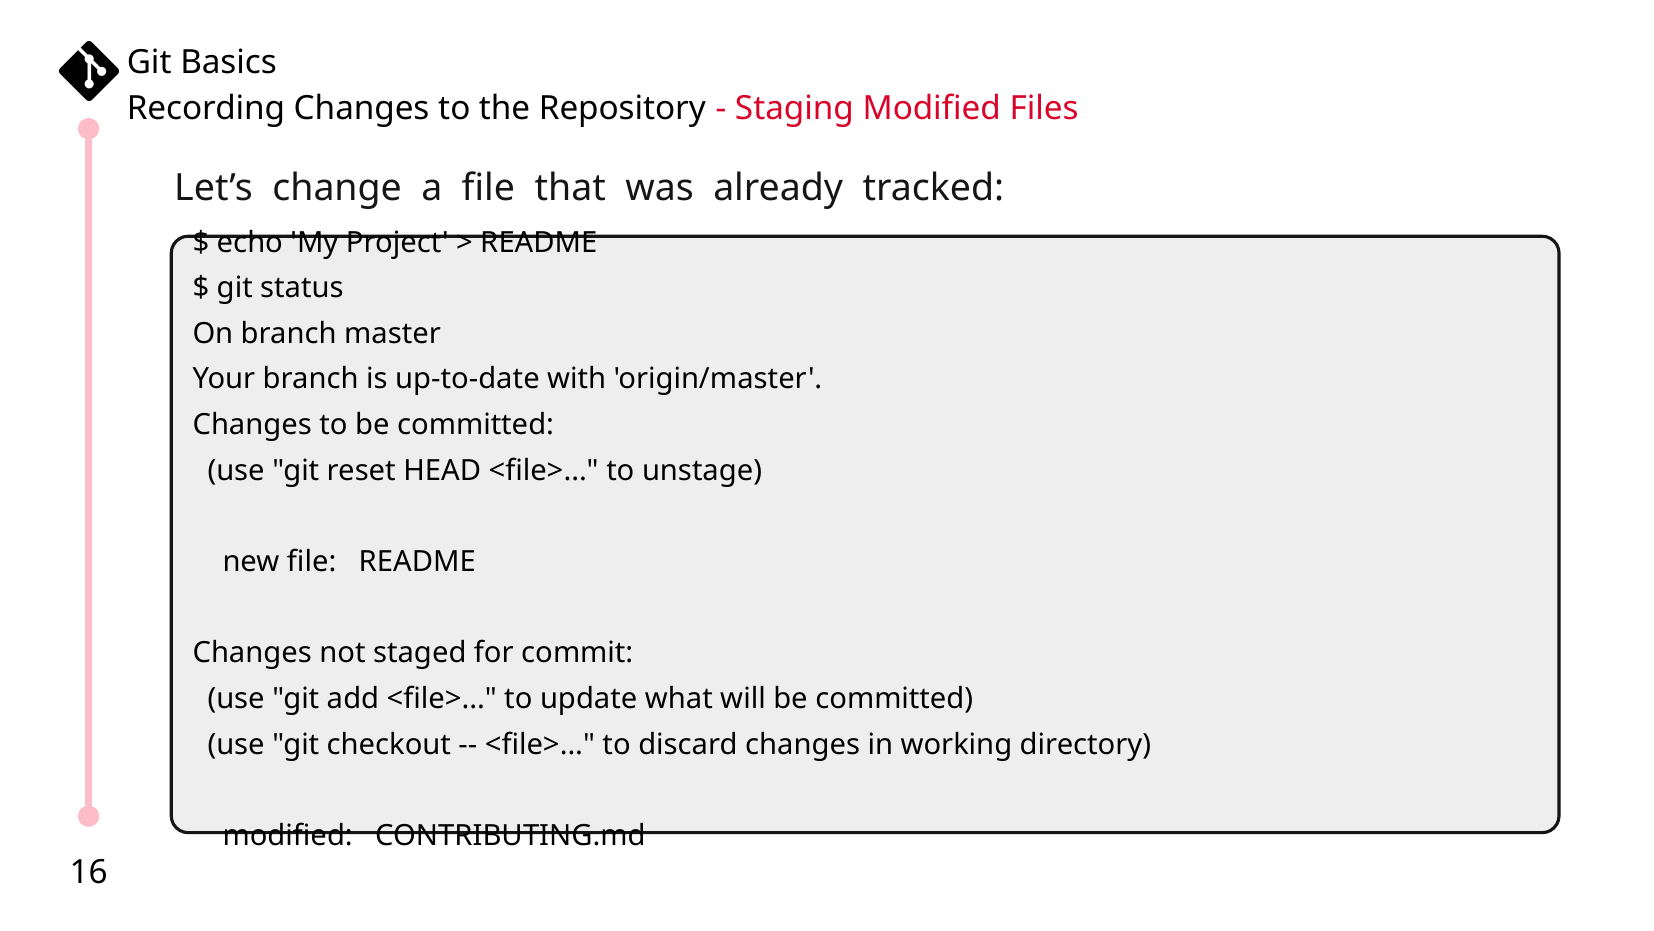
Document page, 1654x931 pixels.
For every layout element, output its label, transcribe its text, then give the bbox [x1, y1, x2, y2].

text_box Let’s change a file that was already tracked: [159, 153, 1341, 626]
text_box $ echo 'My Project' > README $ git status On branch master Your branch is up-to-date with 'origin/master'. Changes to be committed: (use "git reset HEAD <file>..." to unstage) new file: README Changes not staged for commit: (use "git add <file>..." to update what will be committed) (use "git checkout -- <file>..." to discard changes in working directory) modified: CONTRIBUTING.md [171, 236, 1560, 833]
text_box Git Basics Recording Changes to the Repository - Staging Modified Files [112, 31, 1506, 113]
picture [59, 41, 119, 101]
text_box 16 [47, 840, 130, 889]
